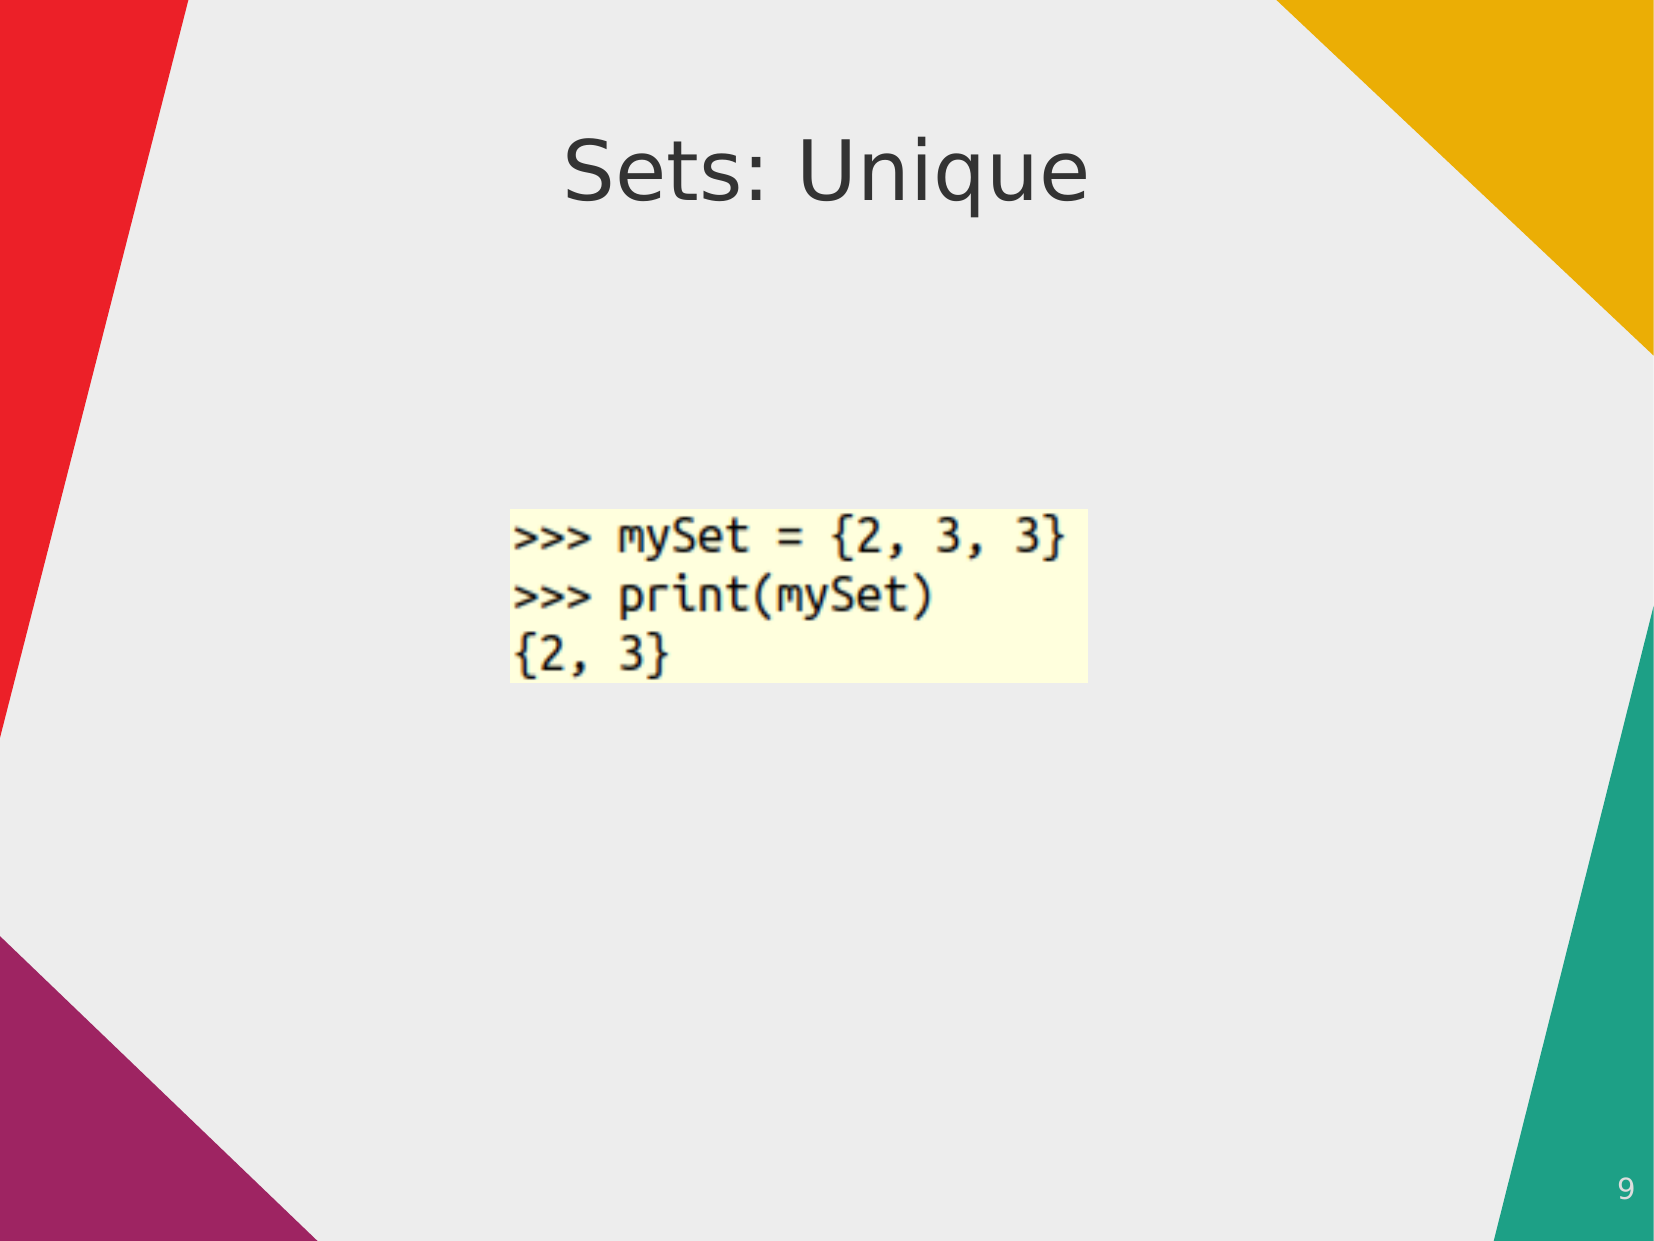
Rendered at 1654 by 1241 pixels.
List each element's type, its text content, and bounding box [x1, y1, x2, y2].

title Sets: Unique [114, 73, 1539, 271]
picture [510, 509, 1088, 683]
